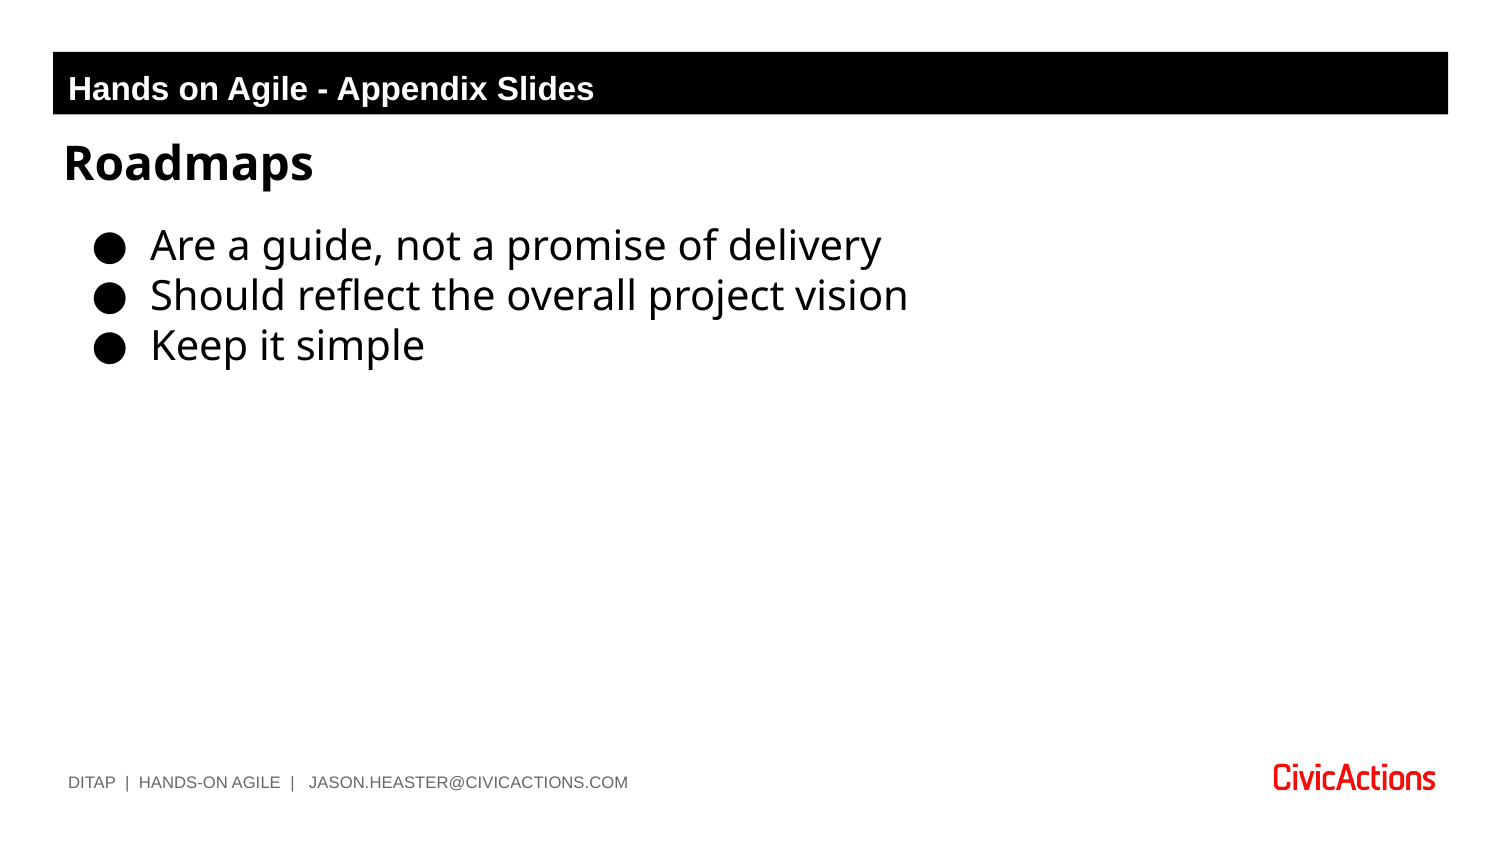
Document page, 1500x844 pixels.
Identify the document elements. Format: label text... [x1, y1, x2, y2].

title Hands on Agile - Appendix Slides [53, 51, 1449, 115]
list Roadmaps [53, 123, 1449, 194]
list Are a guide, not a promise of delivery Should reflect the overall project vision Keep it simple [65, 208, 1184, 525]
picture [1271, 758, 1438, 795]
